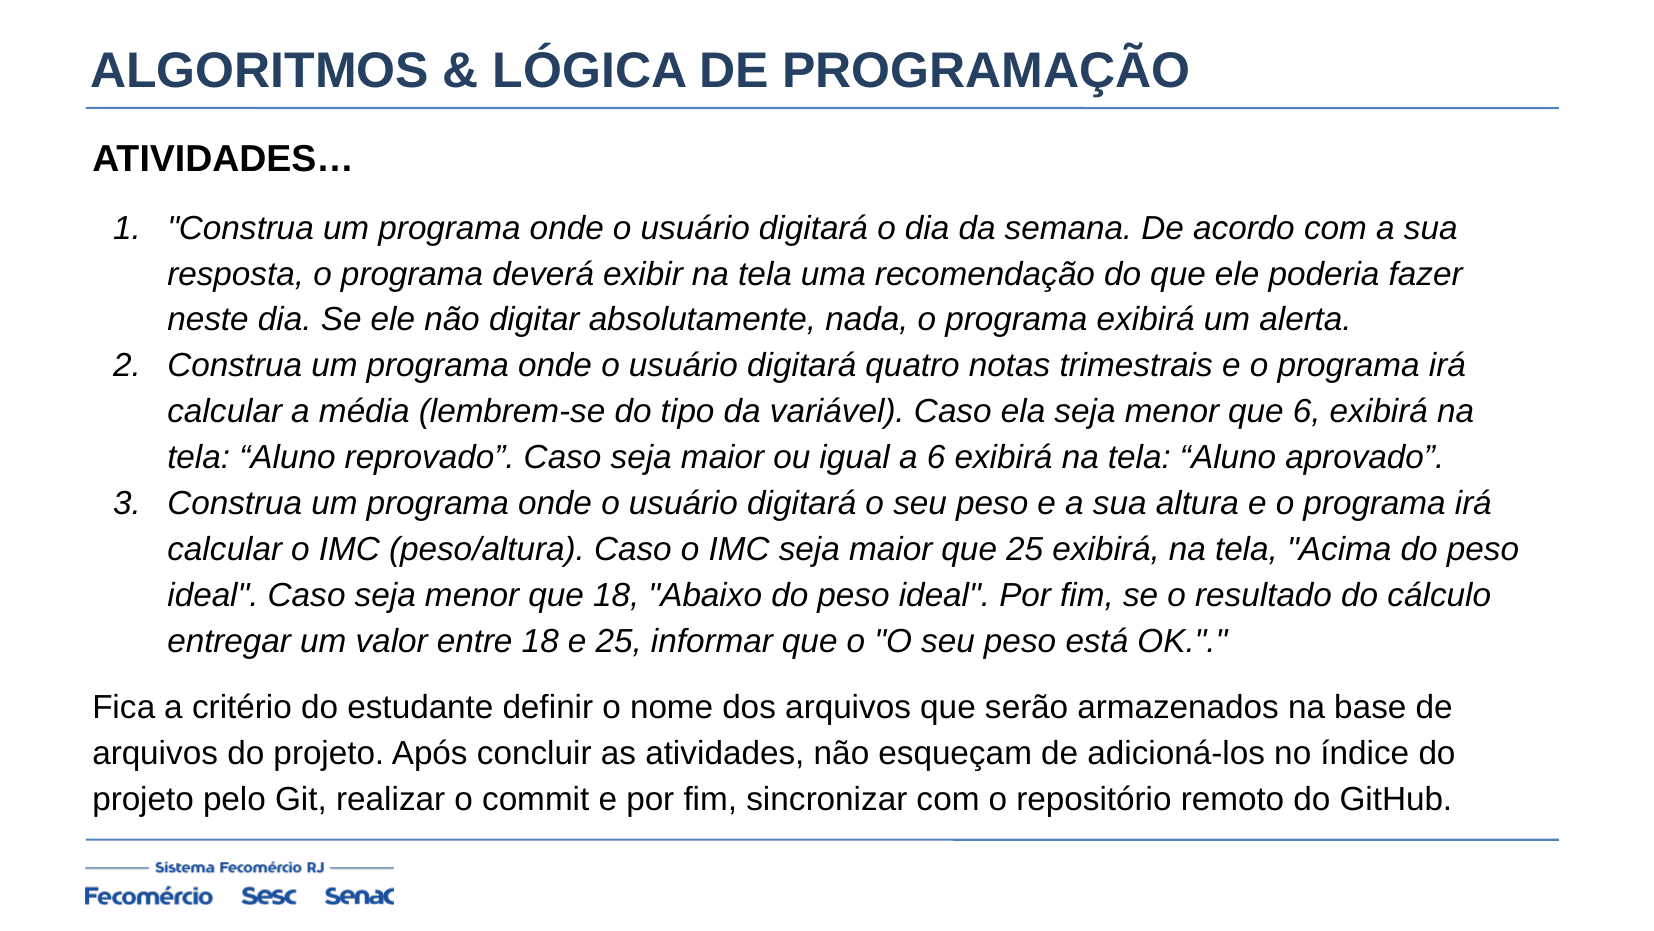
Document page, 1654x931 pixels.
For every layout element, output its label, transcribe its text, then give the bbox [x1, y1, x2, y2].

picture [62, 845, 416, 921]
text_box ATIVIDADES… "Construa um programa onde o usuário digitará o dia da semana. De acordo com a sua resposta, o programa deverá exibir na tela uma recomendação do que ele poderia fazer neste dia. Se ele não digitar absolutamente, nada, o programa exibirá um alerta. Construa um programa onde o usuário digitará quatro notas trimestrais e o programa irá calcular a média (lembrem-se do tipo da variável). Caso ela seja menor que 6, exibirá na tela: “Aluno reprovado”. Caso seja maior ou igual a 6 exibirá na tela: “Aluno aprovado”. Construa um programa onde o usuário digitará o seu peso e a sua altura e o programa irá calcular o IMC (peso/altura). Caso o IMC seja maior que 25 exibirá, na tela, "Acima do peso ideal". Caso seja menor que 18, "Abaixo do peso ideal". Por fim, se o resultado do cálculo entregar um valor entre 18 e 25, informar que o "O seu peso está OK."." Fica a critério do estudante definir o nome dos arquivos que serão armazenados na base de arquivos do projeto. Após concluir as atividades, não esqueçam de adicioná-los no índice do projeto pelo Git, realizar o commit e por fim, sincronizar com o repositório remoto do GitHub. [77, 112, 1564, 836]
text_box ALGORITMOS & LÓGICA DE PROGRAMAÇÃO [90, 32, 1564, 104]
